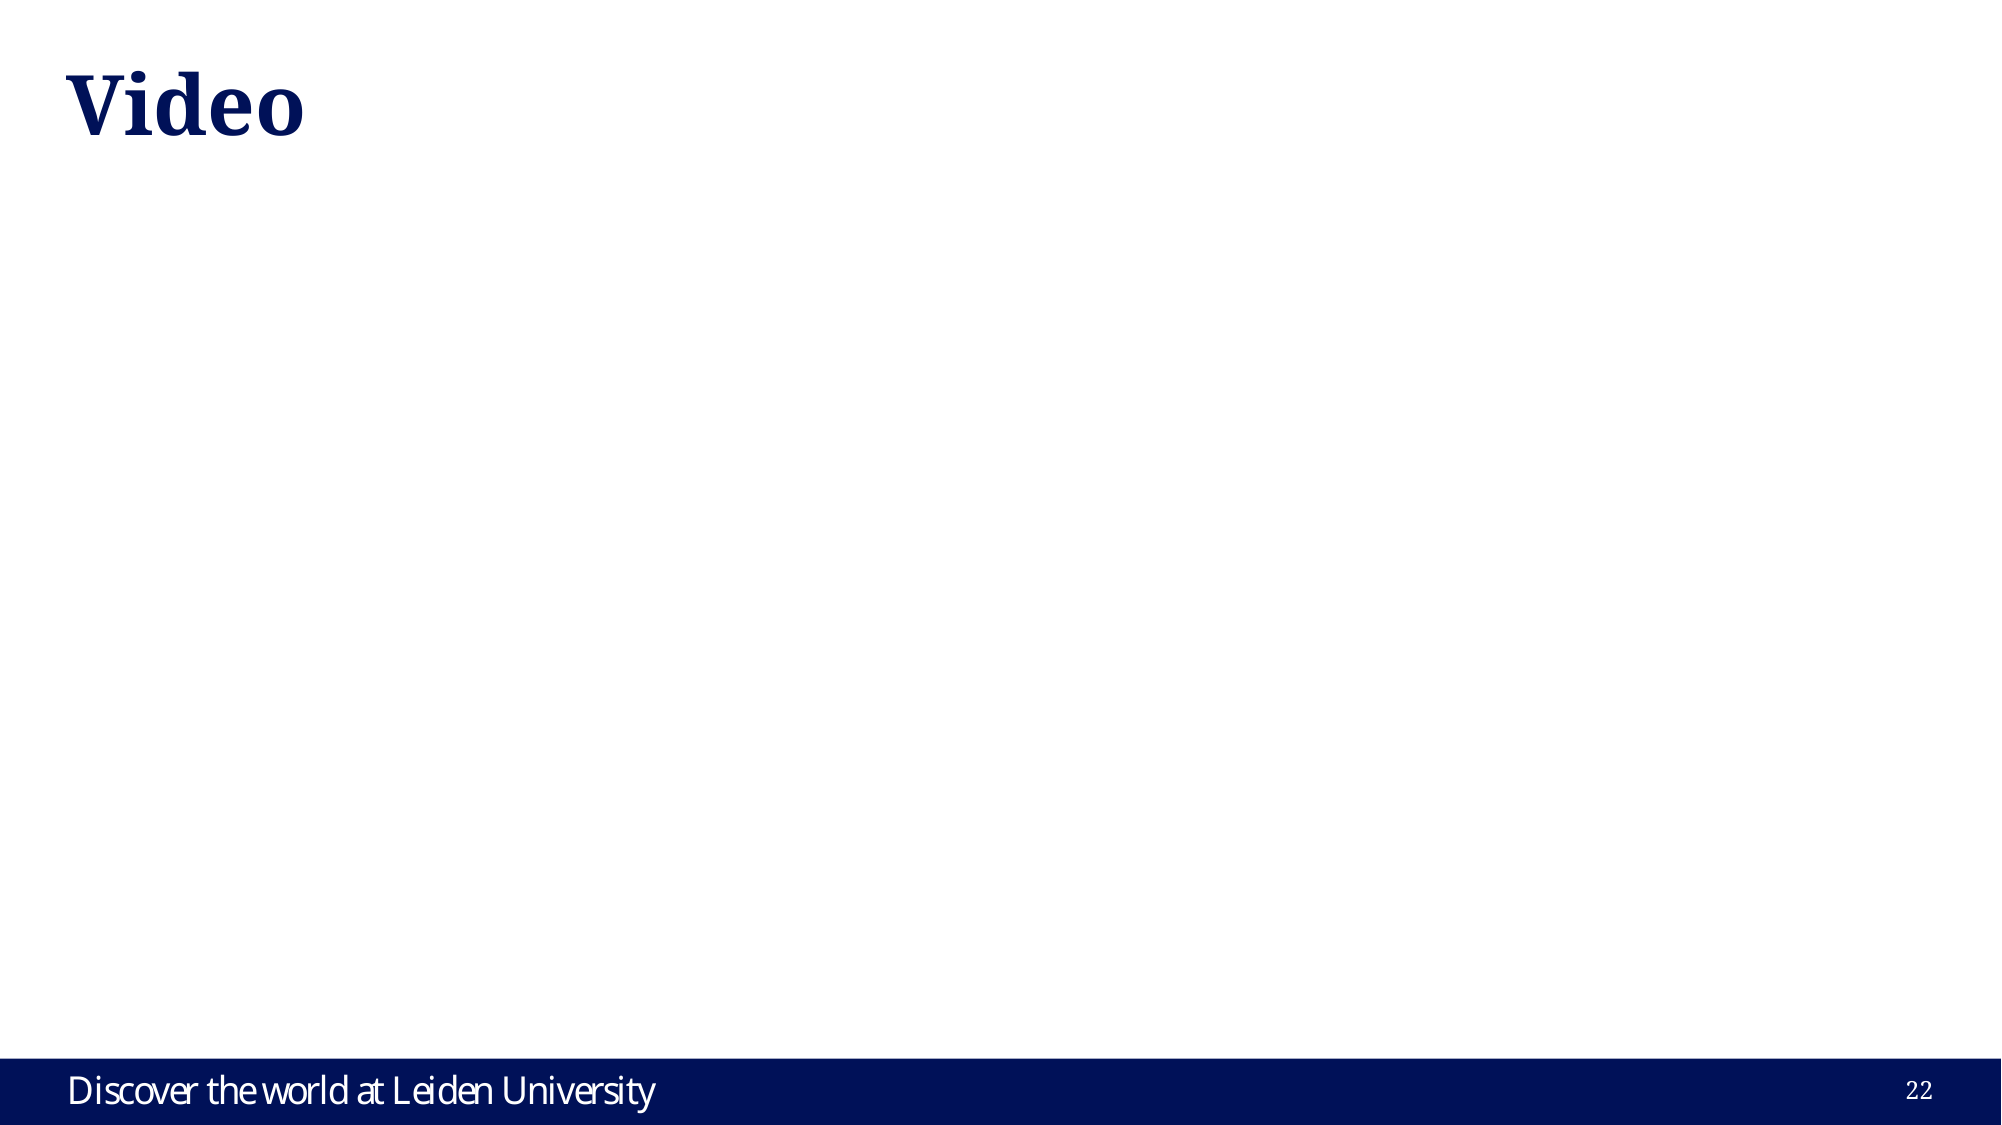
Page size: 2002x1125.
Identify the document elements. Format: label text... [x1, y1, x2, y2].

slide_number <number> [1498, 1061, 1949, 1122]
title Video [66, 66, 1935, 138]
